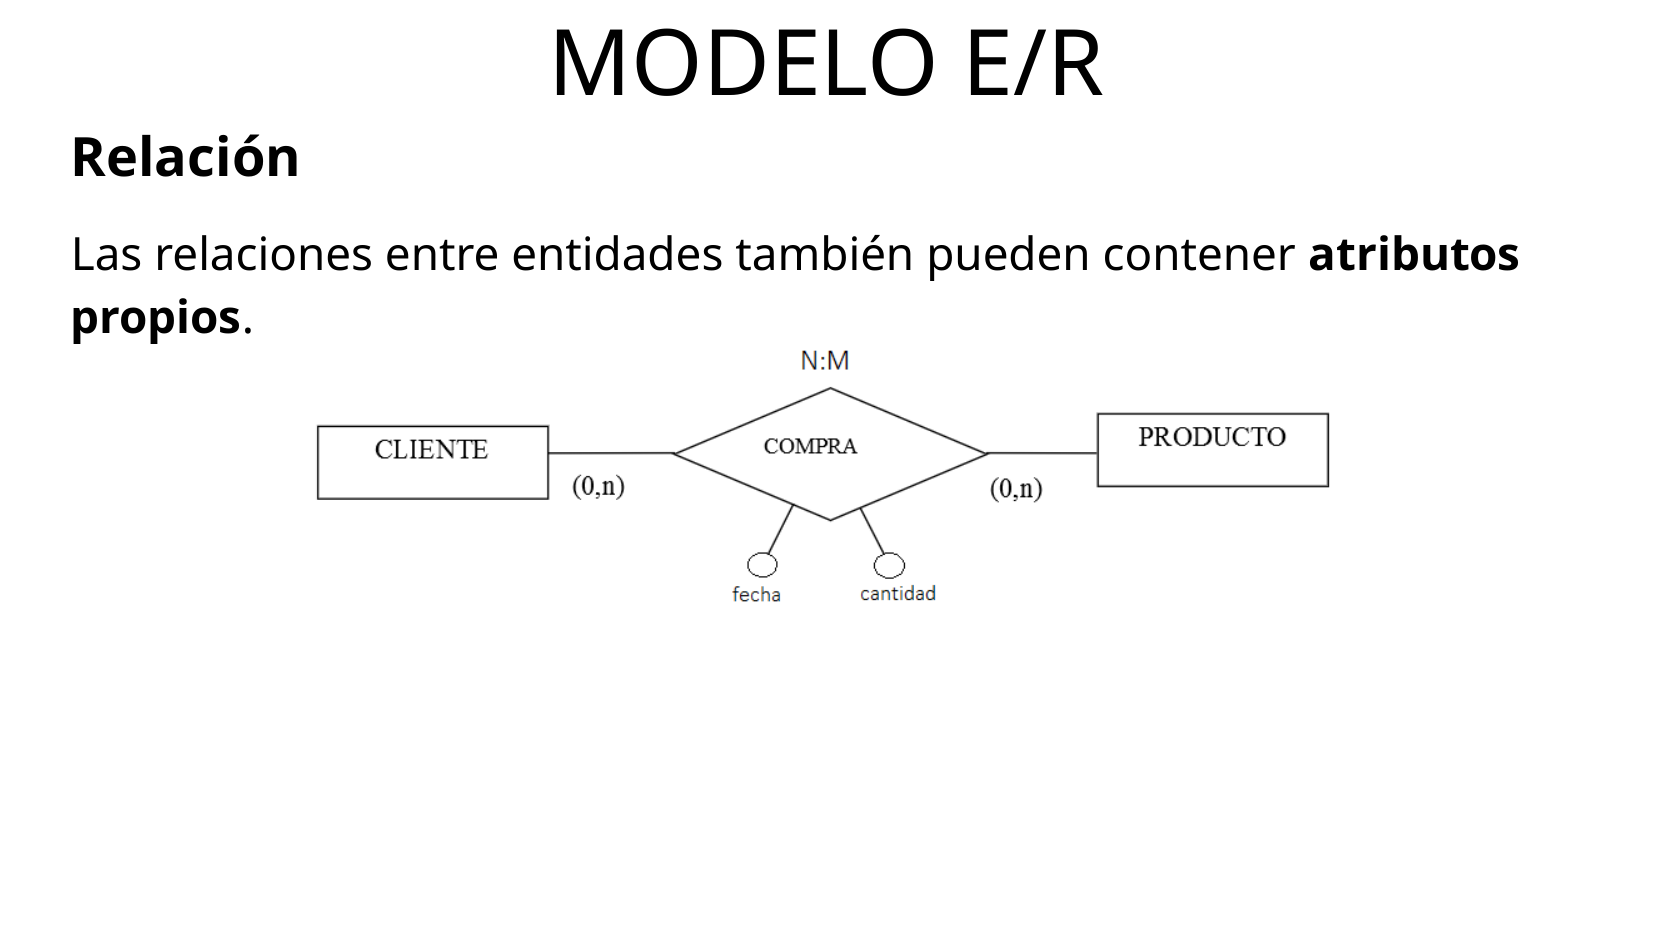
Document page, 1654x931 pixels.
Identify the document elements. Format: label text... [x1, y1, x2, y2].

picture [271, 307, 1363, 629]
title MODELO E/R [82, 1, 1571, 119]
list Relación Las relaciones entre entidades también pueden contener atributos propios. [70, 118, 1536, 904]
